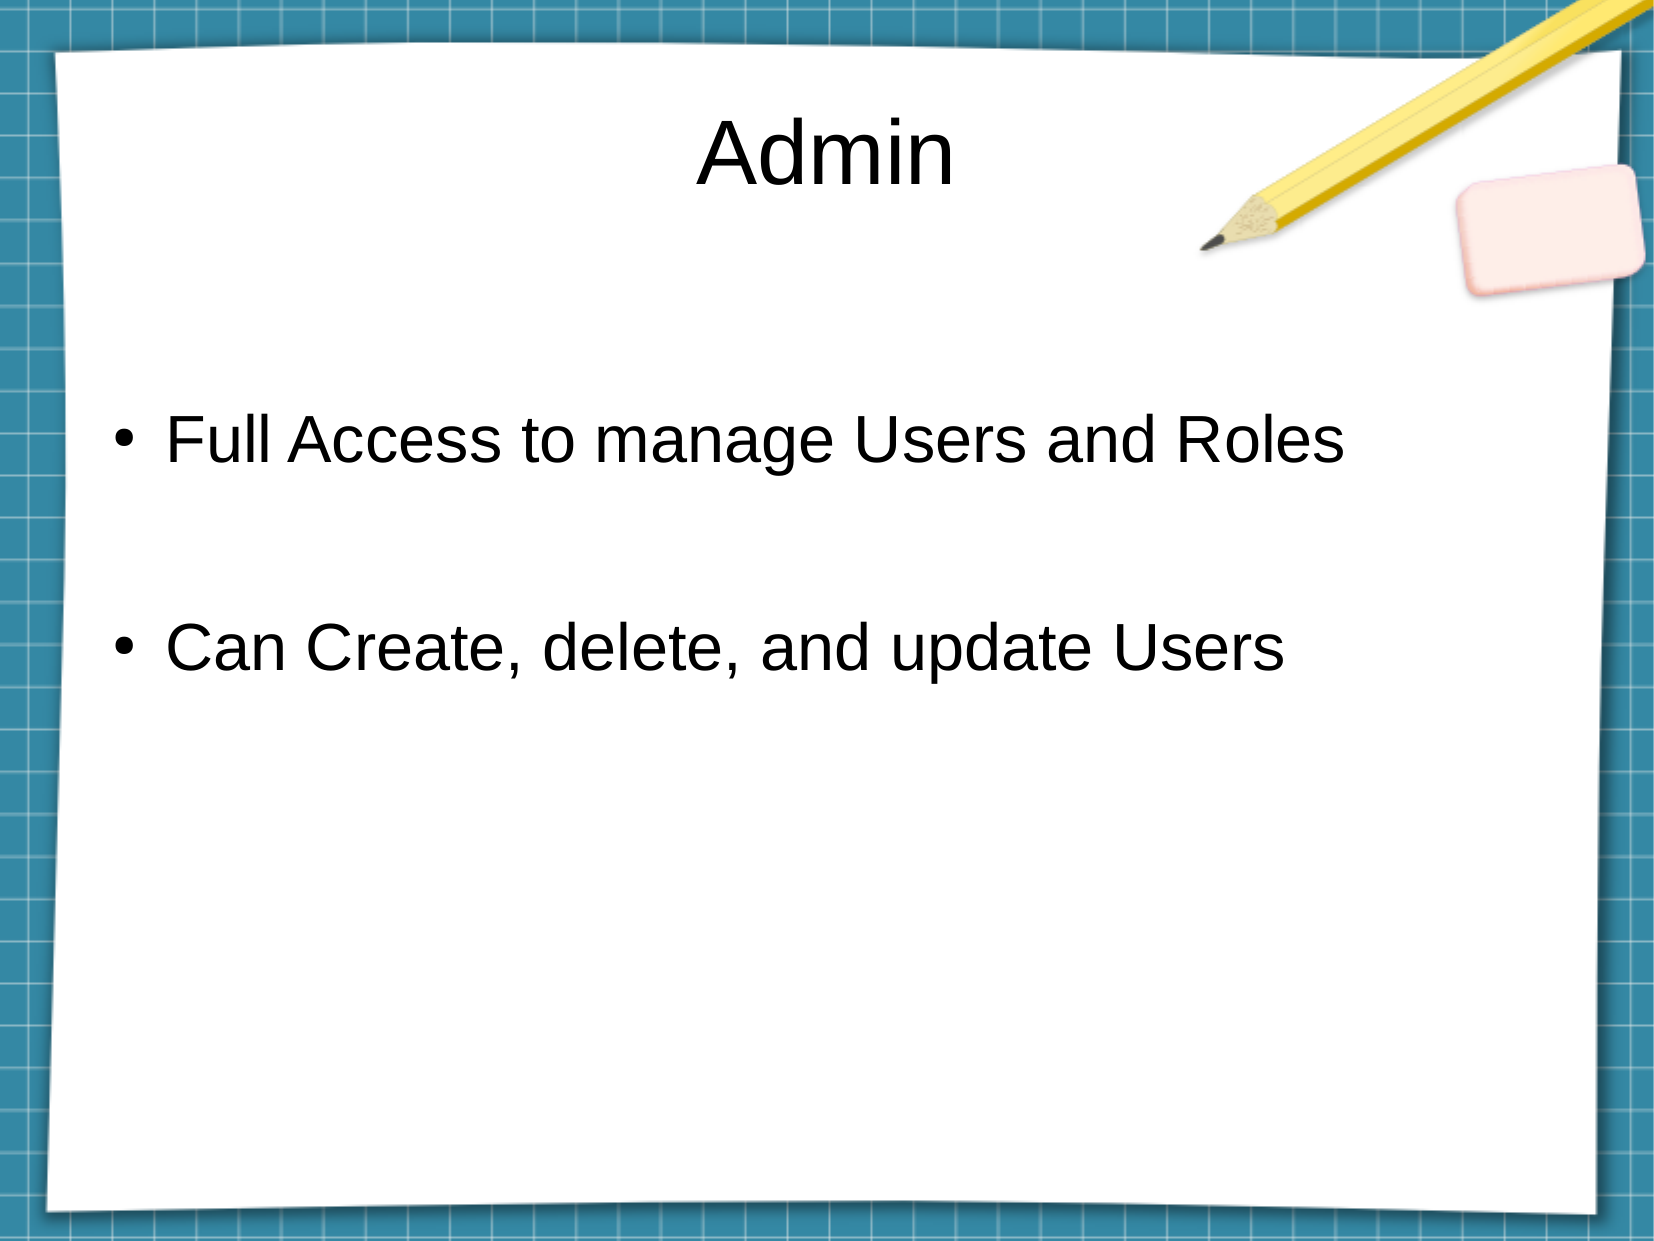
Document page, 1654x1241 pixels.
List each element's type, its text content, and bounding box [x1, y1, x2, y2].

title Admin [82, 49, 1571, 257]
list Full Access to manage Users and Roles Can Create, delete, and update Users [94, 401, 1583, 868]
picture [0, 0, 1654, 1241]
